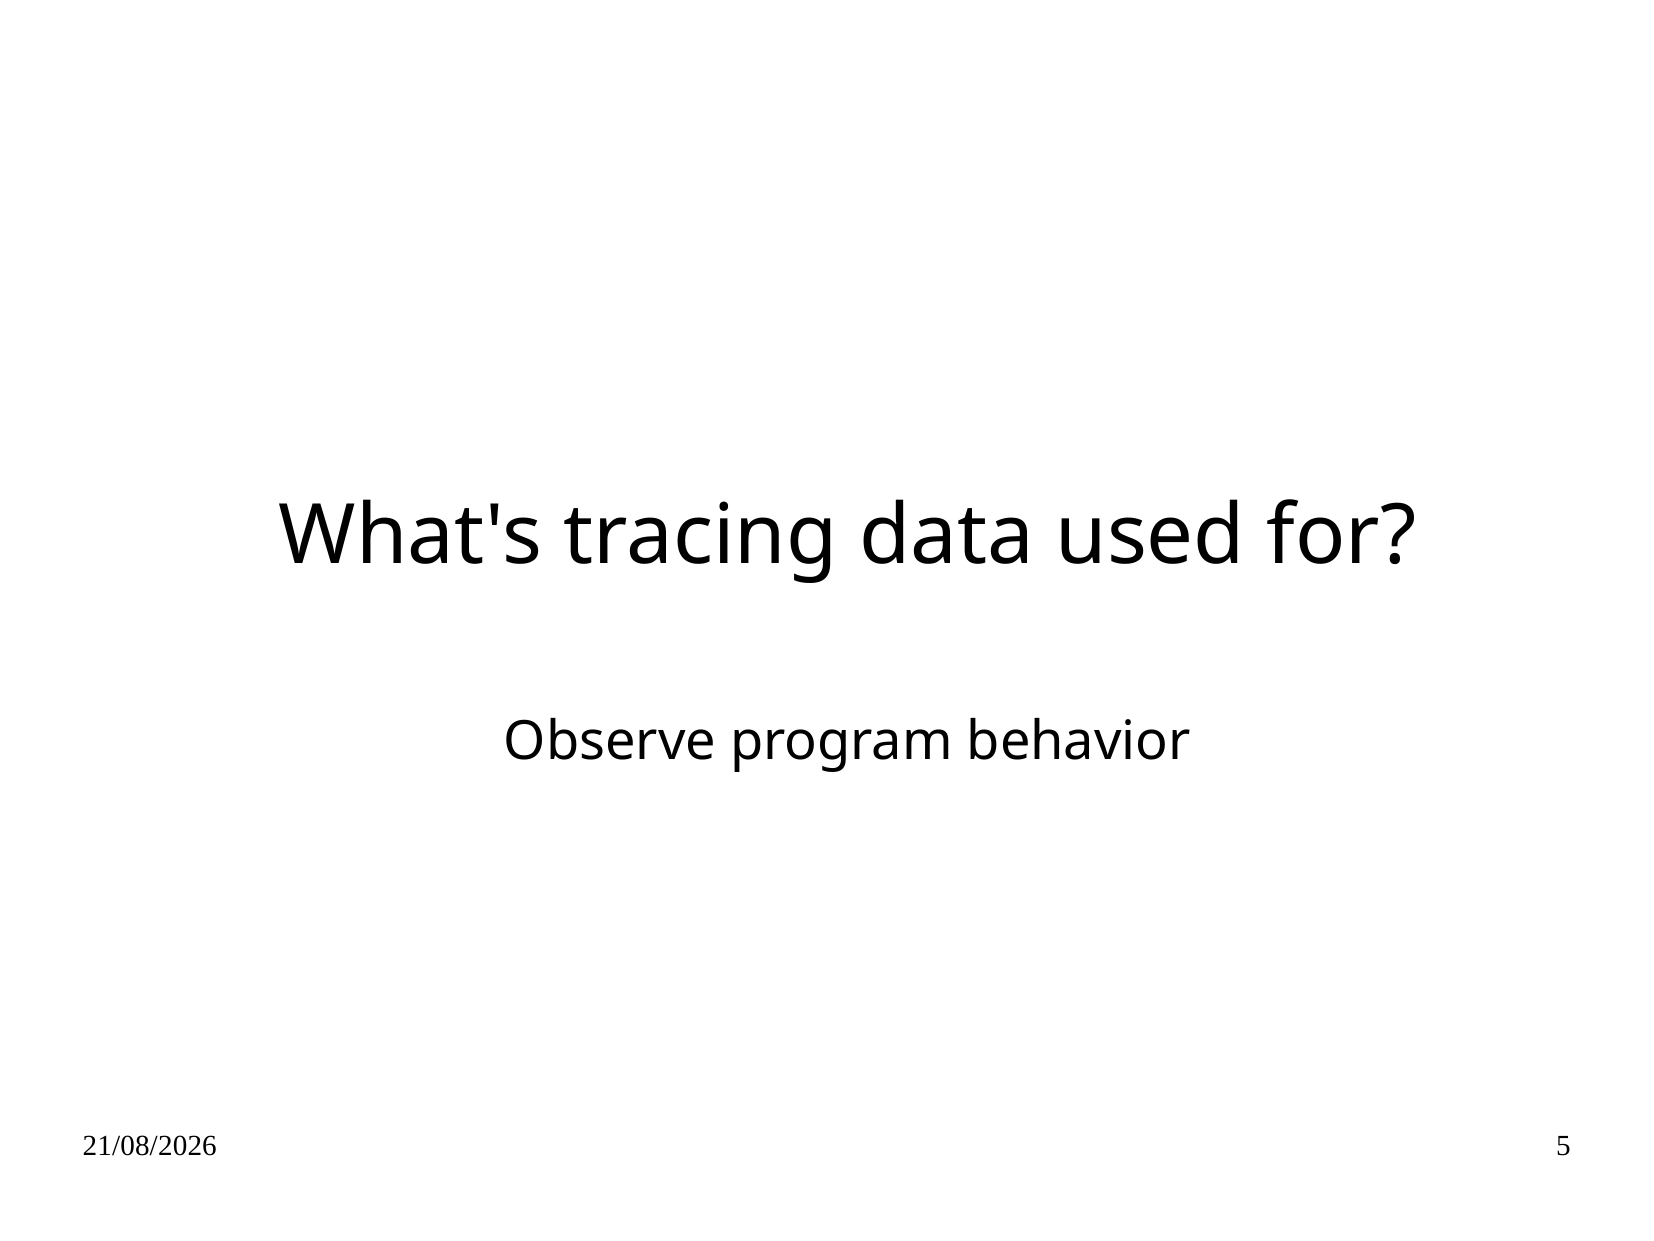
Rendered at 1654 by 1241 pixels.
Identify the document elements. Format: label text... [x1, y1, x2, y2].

subtitle What's tracing data used for? Observe program behavior [186, 273, 1474, 976]
